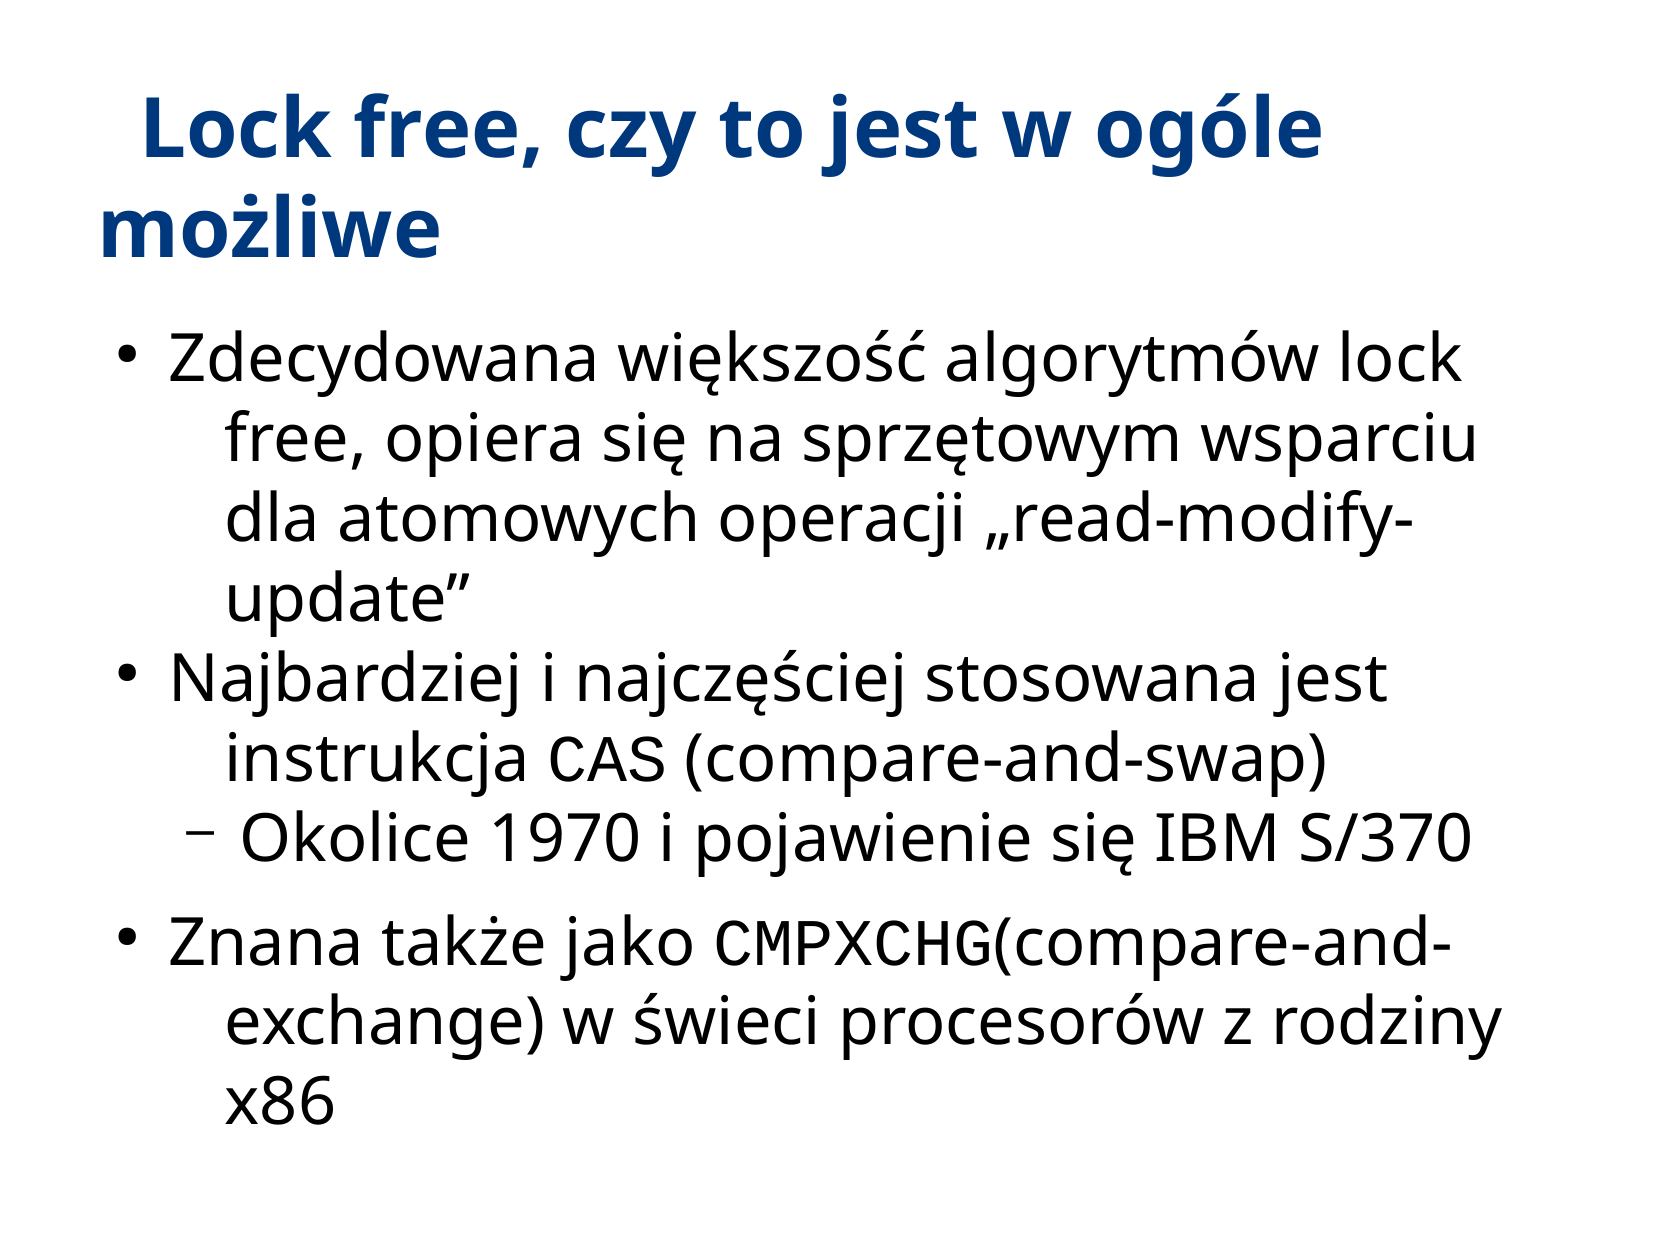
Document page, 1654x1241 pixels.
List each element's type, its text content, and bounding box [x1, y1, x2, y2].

list Zdecydowana większość algorytmów lock free, opiera się na sprzętowym wsparciu dla atomowych operacji „read-modify-update” Najbardziej i najczęściej stosowana jest instrukcja CAS (compare-and-swap) Okolice 1970 i pojawienie się IBM S/370 Znana także jako CMPXCHG(compare-and-exchange) w świeci procesorów z rodziny x86 [82, 299, 1571, 1176]
title Lock free, czy to jest w ogóle możliwe [82, 49, 1571, 290]
